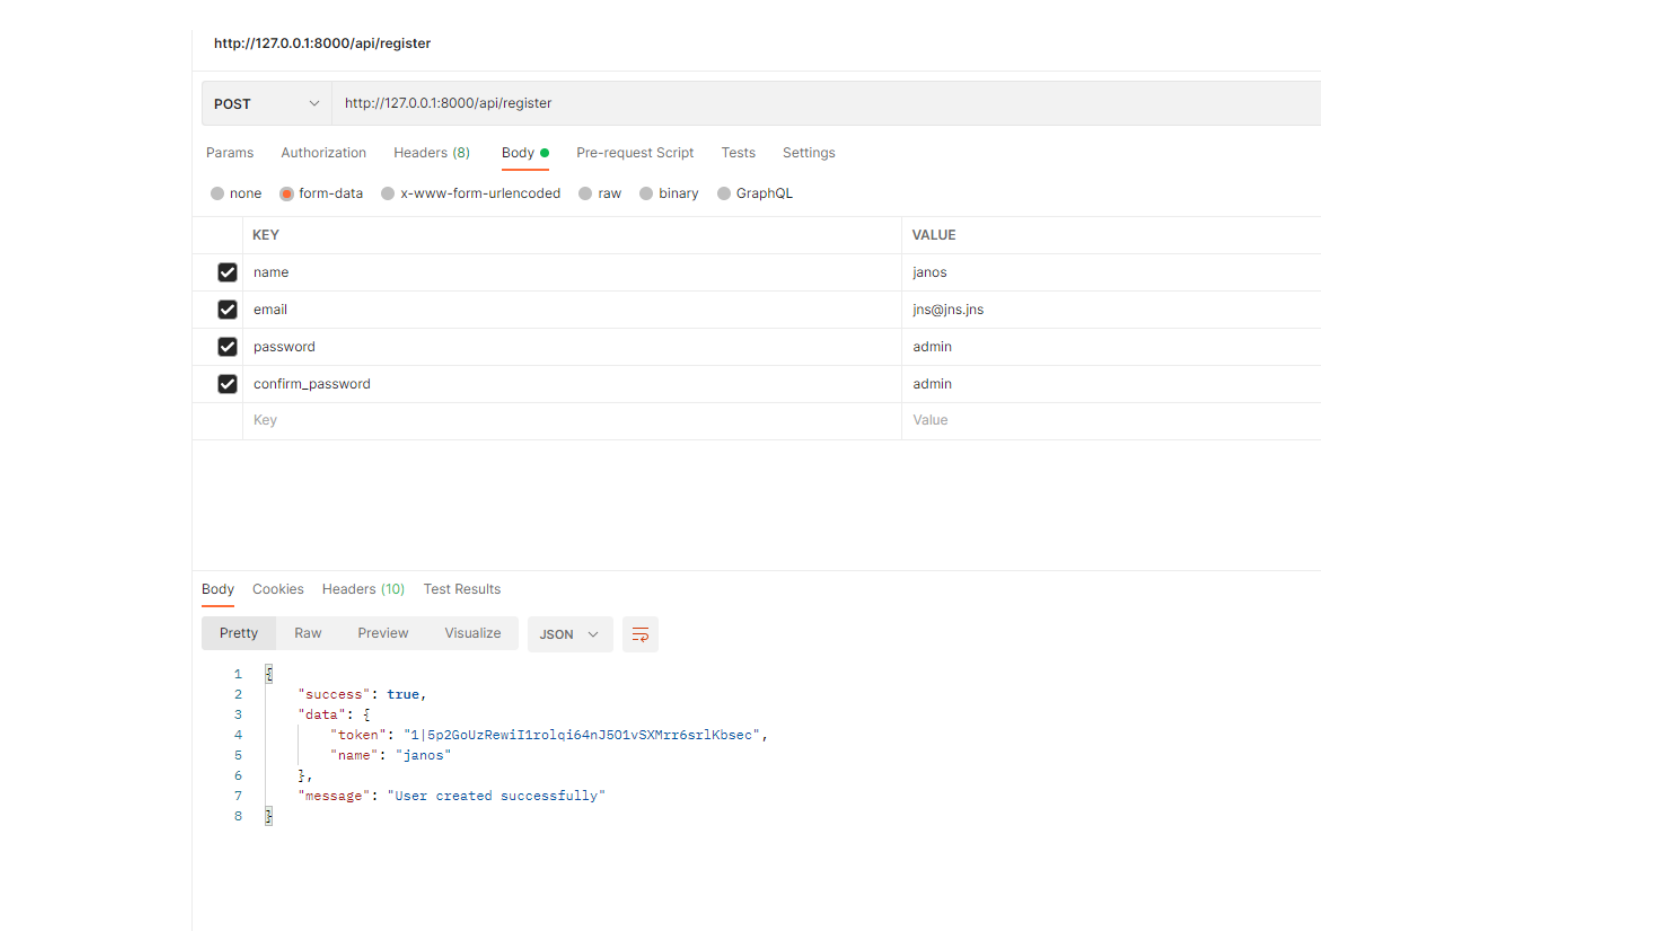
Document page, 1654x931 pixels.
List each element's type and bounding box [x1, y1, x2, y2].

picture [187, 30, 1321, 931]
